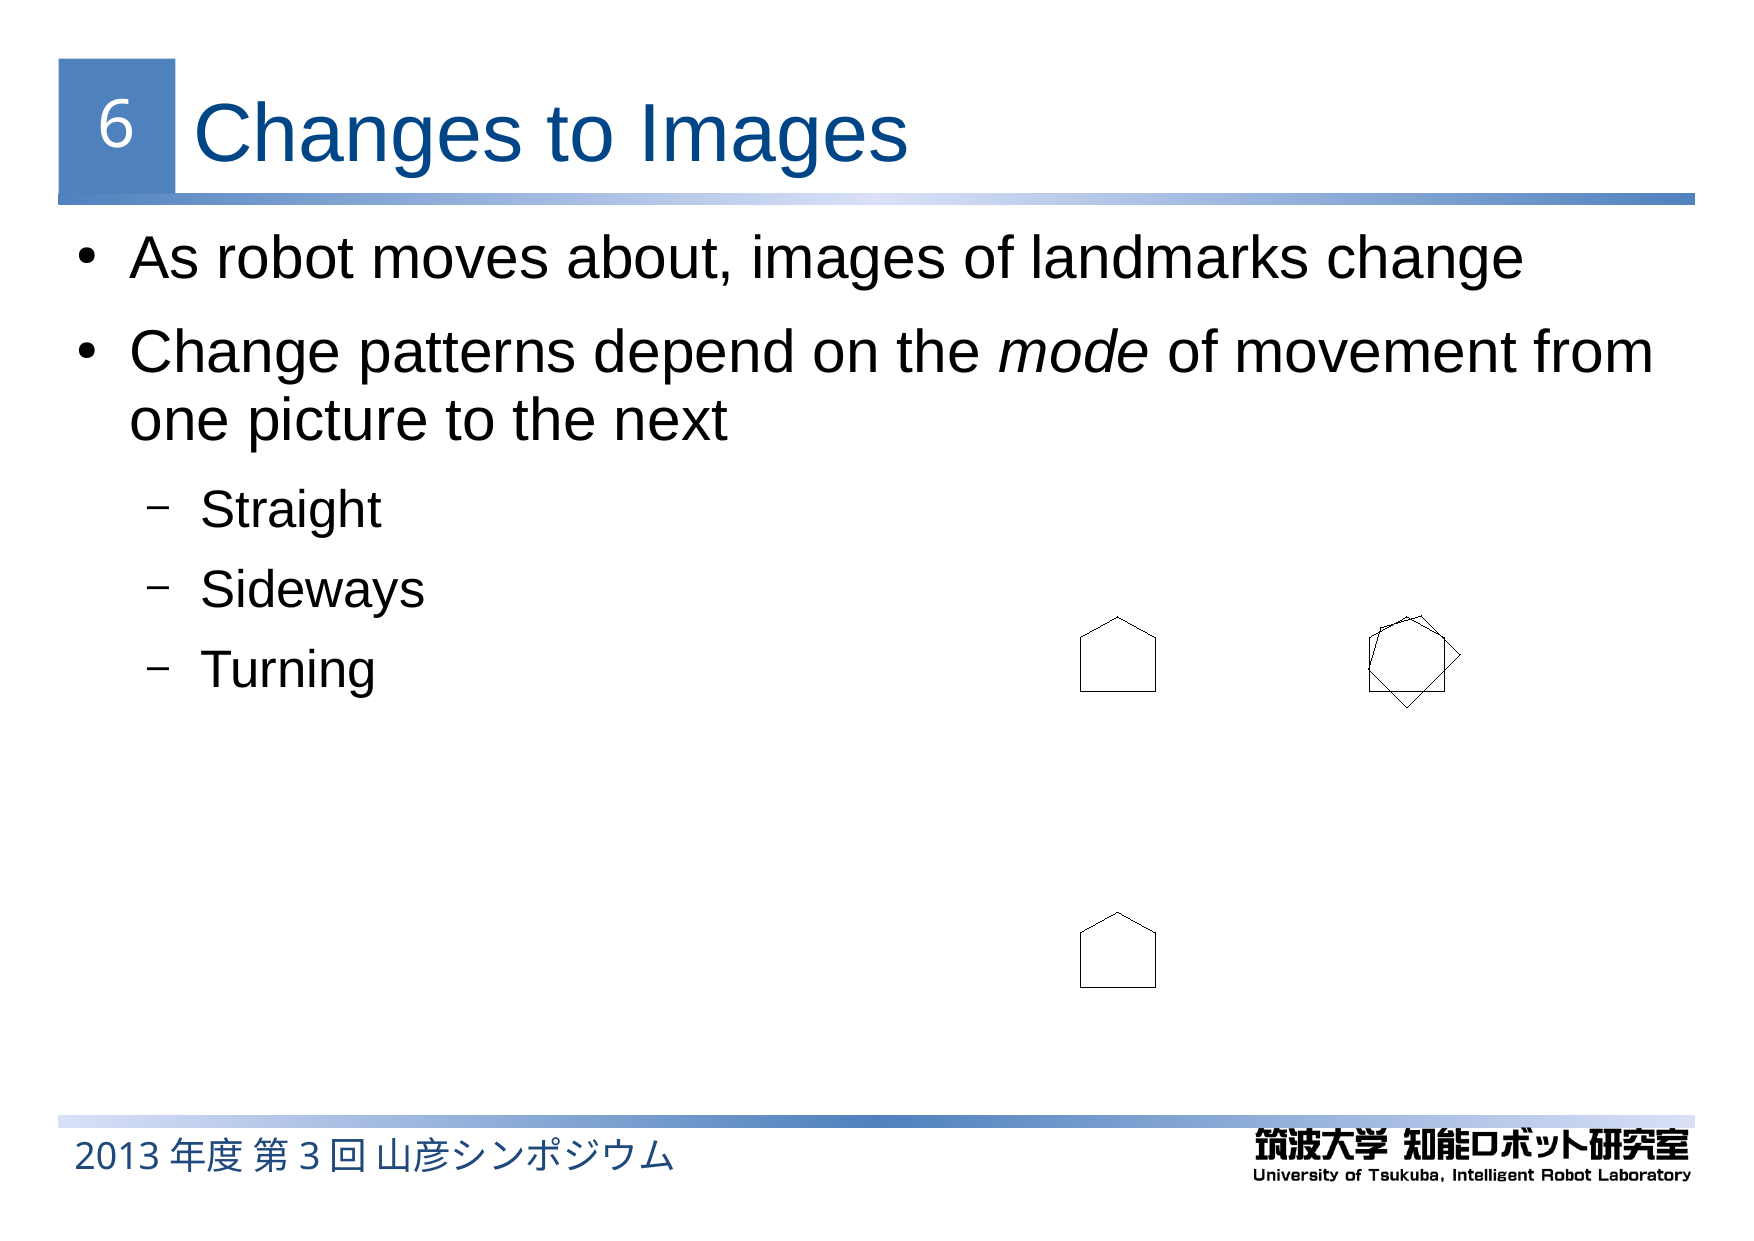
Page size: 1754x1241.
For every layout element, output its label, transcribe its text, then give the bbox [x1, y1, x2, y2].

picture [1252, 1127, 1691, 1182]
list As robot moves about, images of landmarks change Change patterns depend on the mode of movement from one picture to the next Straight Sideways Turning [58, 223, 1696, 876]
title Changes to Images [193, 61, 1651, 205]
